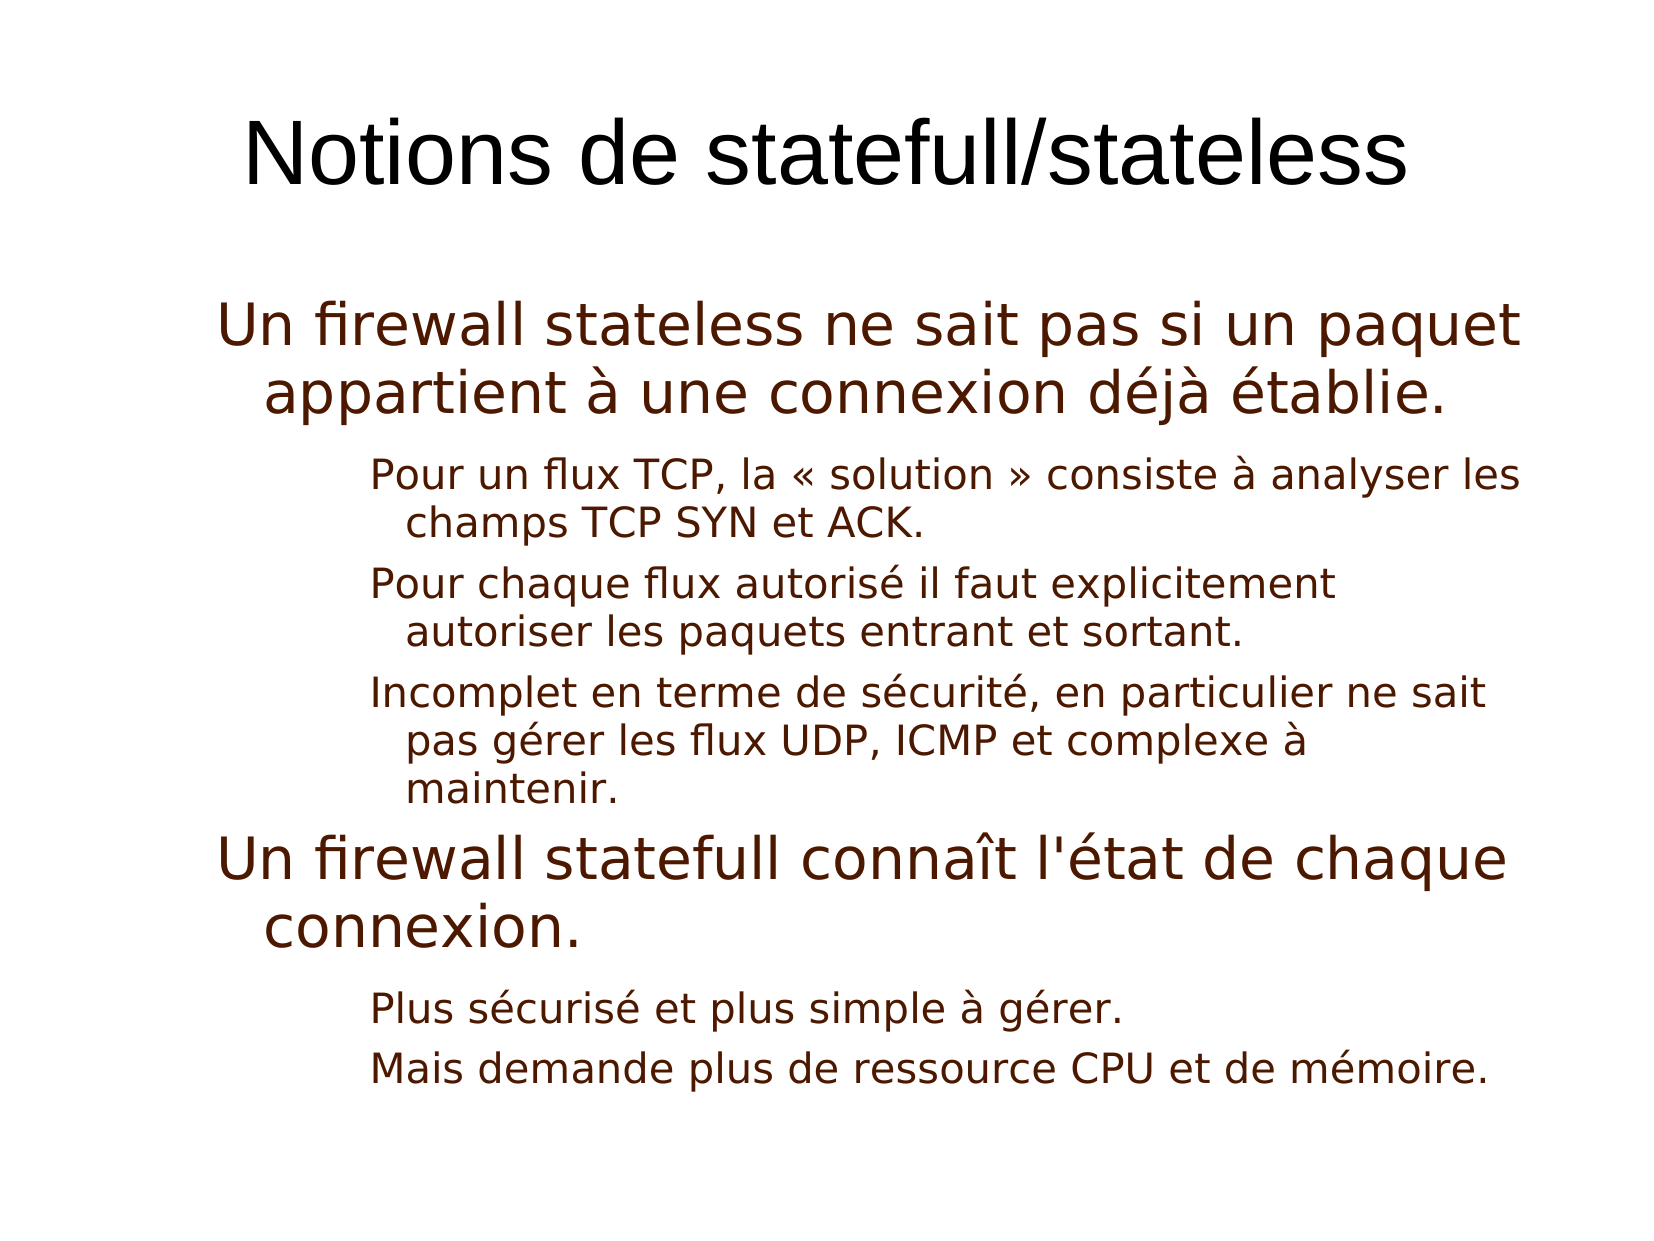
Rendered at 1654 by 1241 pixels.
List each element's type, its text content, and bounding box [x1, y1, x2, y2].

title Notions de statefull/stateless [82, 49, 1571, 257]
list Un firewall stateless ne sait pas si un paquet appartient à une connexion déjà établie. Pour un flux TCP, la « solution » consiste à analyser les champs TCP SYN et ACK. Pour chaque flux autorisé il faut explicitement autoriser les paquets entrant et sortant. Incomplet en terme de sécurité, en particulier ne sait pas gérer les flux UDP, ICMP et complexe à maintenir. Un firewall statefull connaît l'état de chaque connexion. Plus sécurisé et plus simple à gérer. Mais demande plus de ressource CPU et de mémoire. [121, 291, 1534, 1162]
